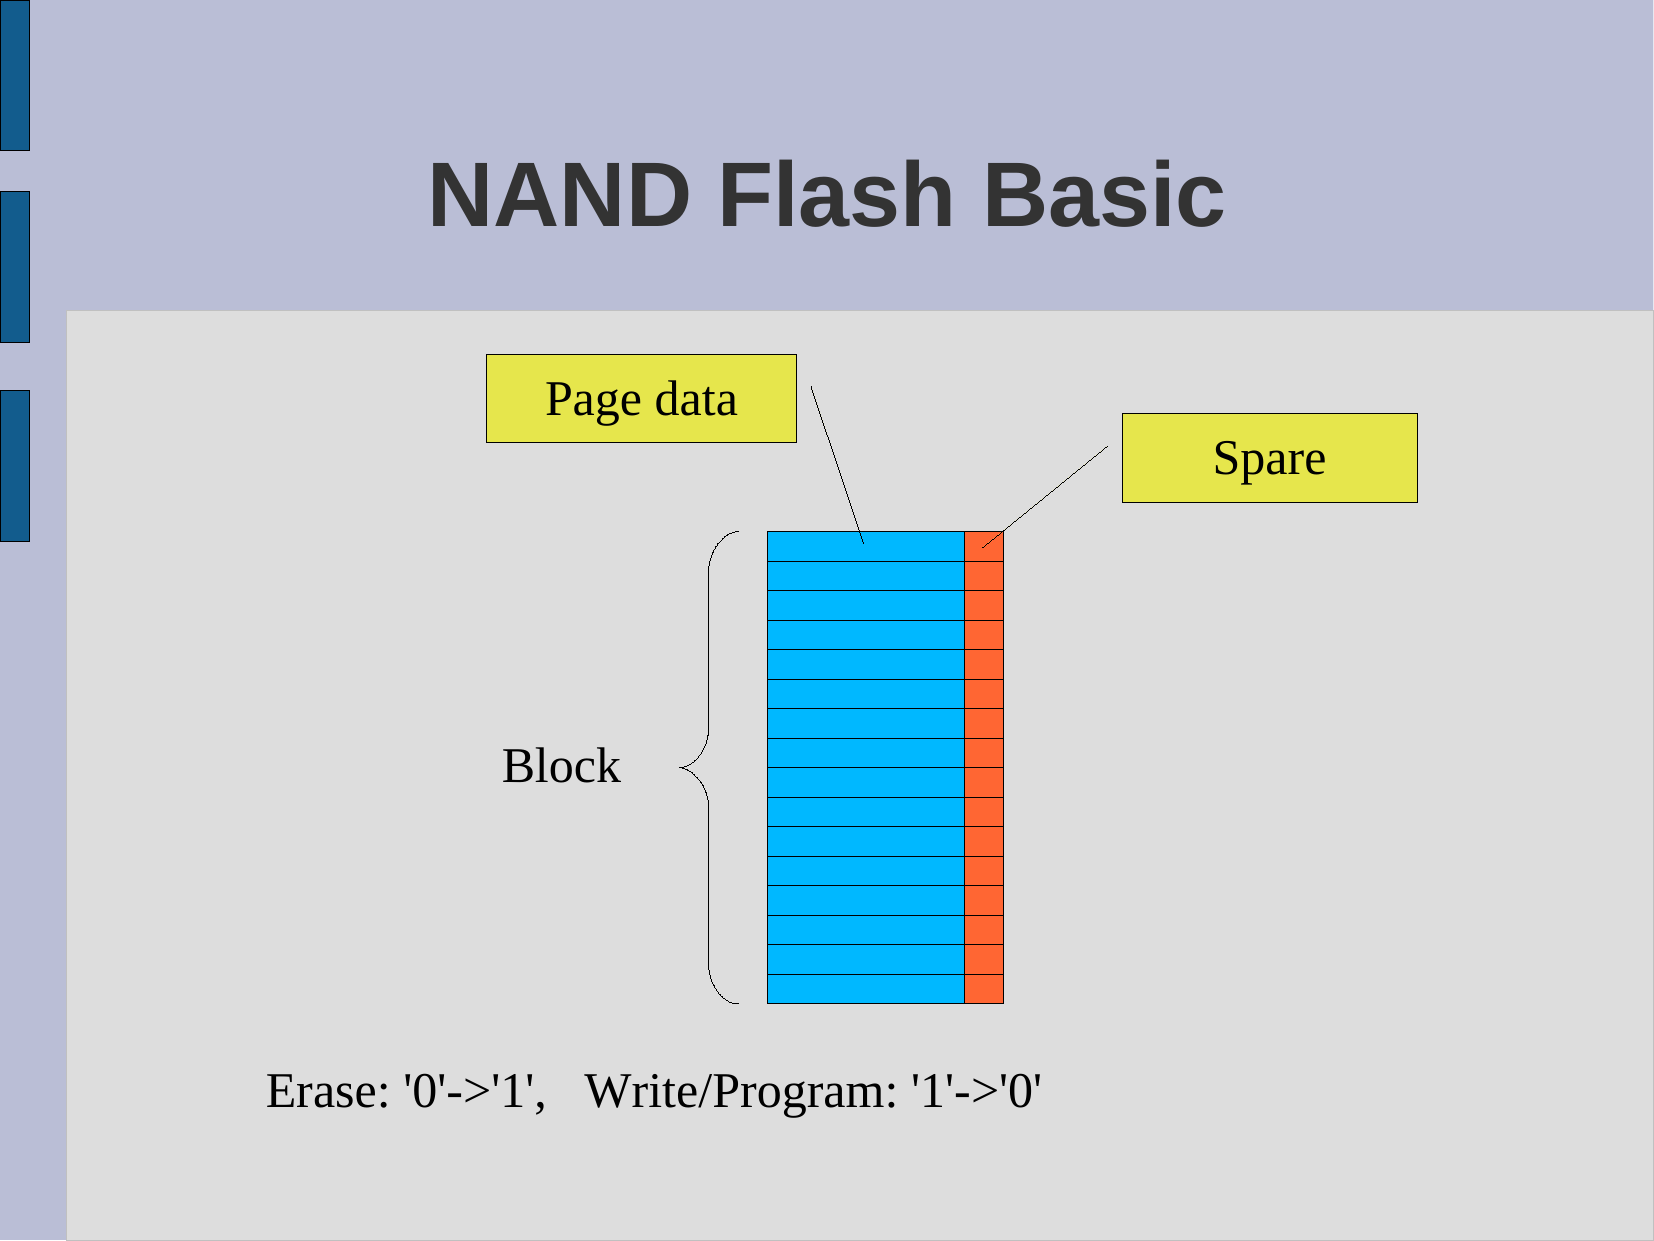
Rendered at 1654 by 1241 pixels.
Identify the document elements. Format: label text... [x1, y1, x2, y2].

title NAND Flash Basic [121, 91, 1534, 299]
text_box Block [501, 738, 680, 795]
text_box Erase: '0'->'1', Write/Program: '1'->'0' [265, 1062, 1447, 1120]
text_box Spare [1122, 413, 1417, 502]
text_box [767, 531, 1004, 1004]
text_box Page data [486, 354, 797, 443]
